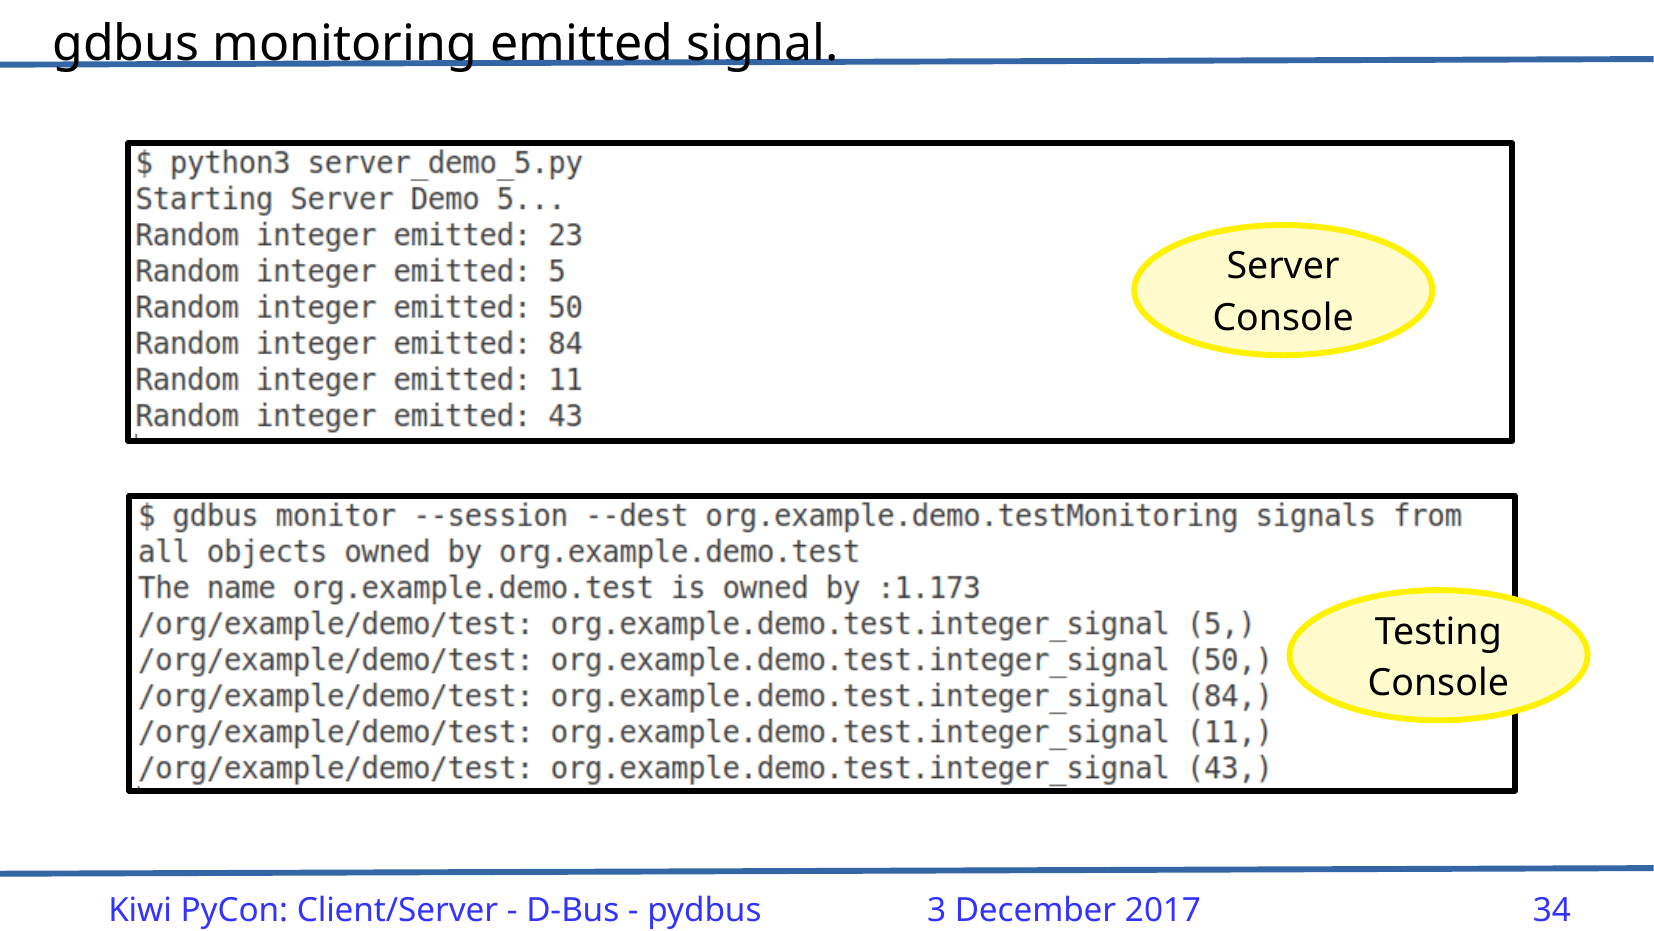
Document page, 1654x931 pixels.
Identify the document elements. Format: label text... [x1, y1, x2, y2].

text_box Testing Console [1289, 590, 1588, 721]
picture [131, 146, 1510, 439]
picture [132, 498, 1512, 788]
text_box [29, 75, 1531, 843]
text_box Server Console [1134, 225, 1433, 356]
text_box gdbus monitoring emitted signal. [37, 0, 1540, 76]
